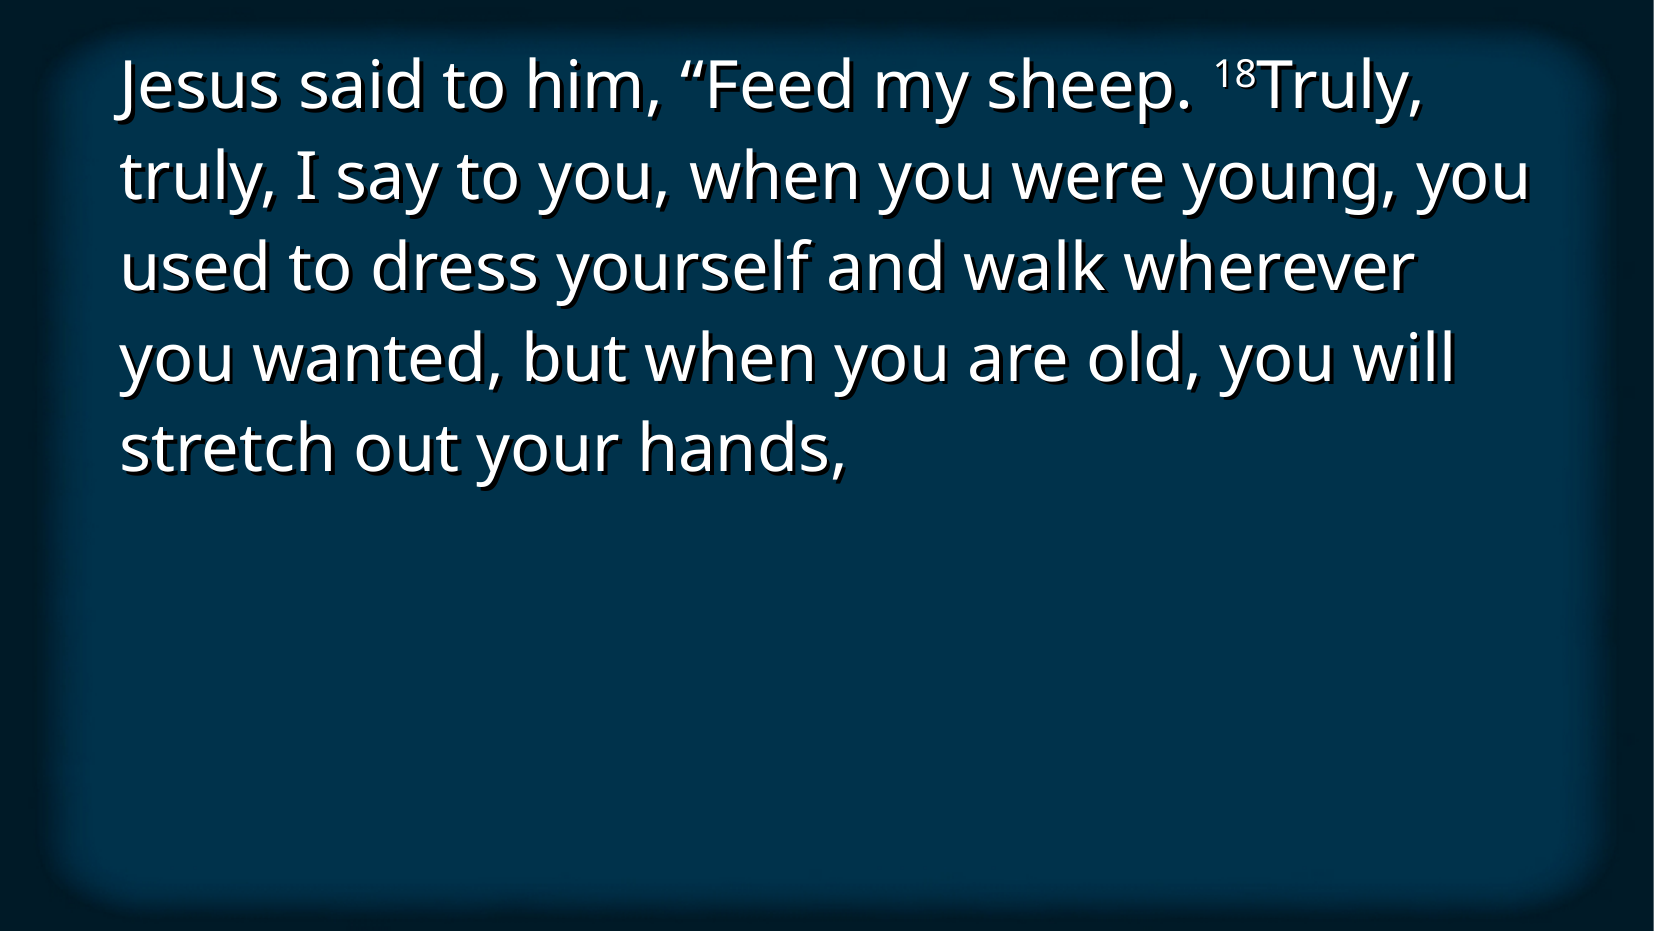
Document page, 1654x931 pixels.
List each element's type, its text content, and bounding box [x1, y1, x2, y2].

picture [0, 0, 1654, 931]
text_box Jesus said to him, “Feed my sheep. 18Truly, truly, I say to you, when you were young, you used to dress yourself and walk wherever you wanted, but when you are old, you will stretch out your hands, [105, 30, 1561, 489]
